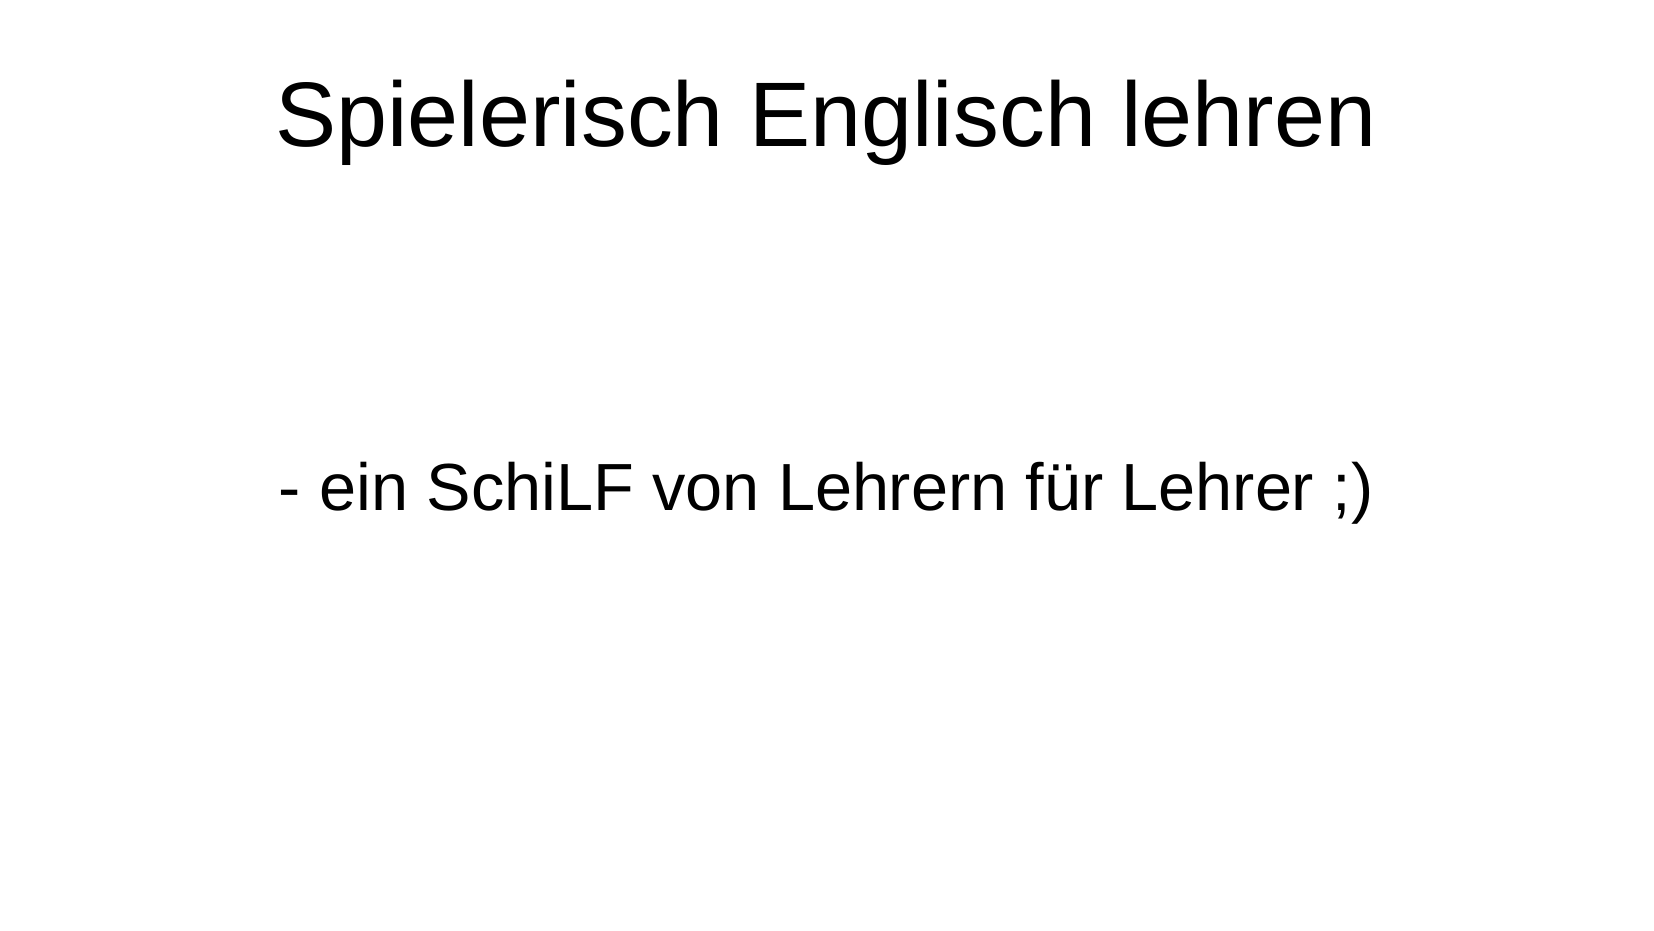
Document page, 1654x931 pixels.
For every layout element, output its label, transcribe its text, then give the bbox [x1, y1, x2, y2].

subtitle - ein SchiLF von Lehrern für Lehrer ;) [82, 217, 1571, 758]
title Spielerisch Englisch lehren [82, 37, 1571, 193]
